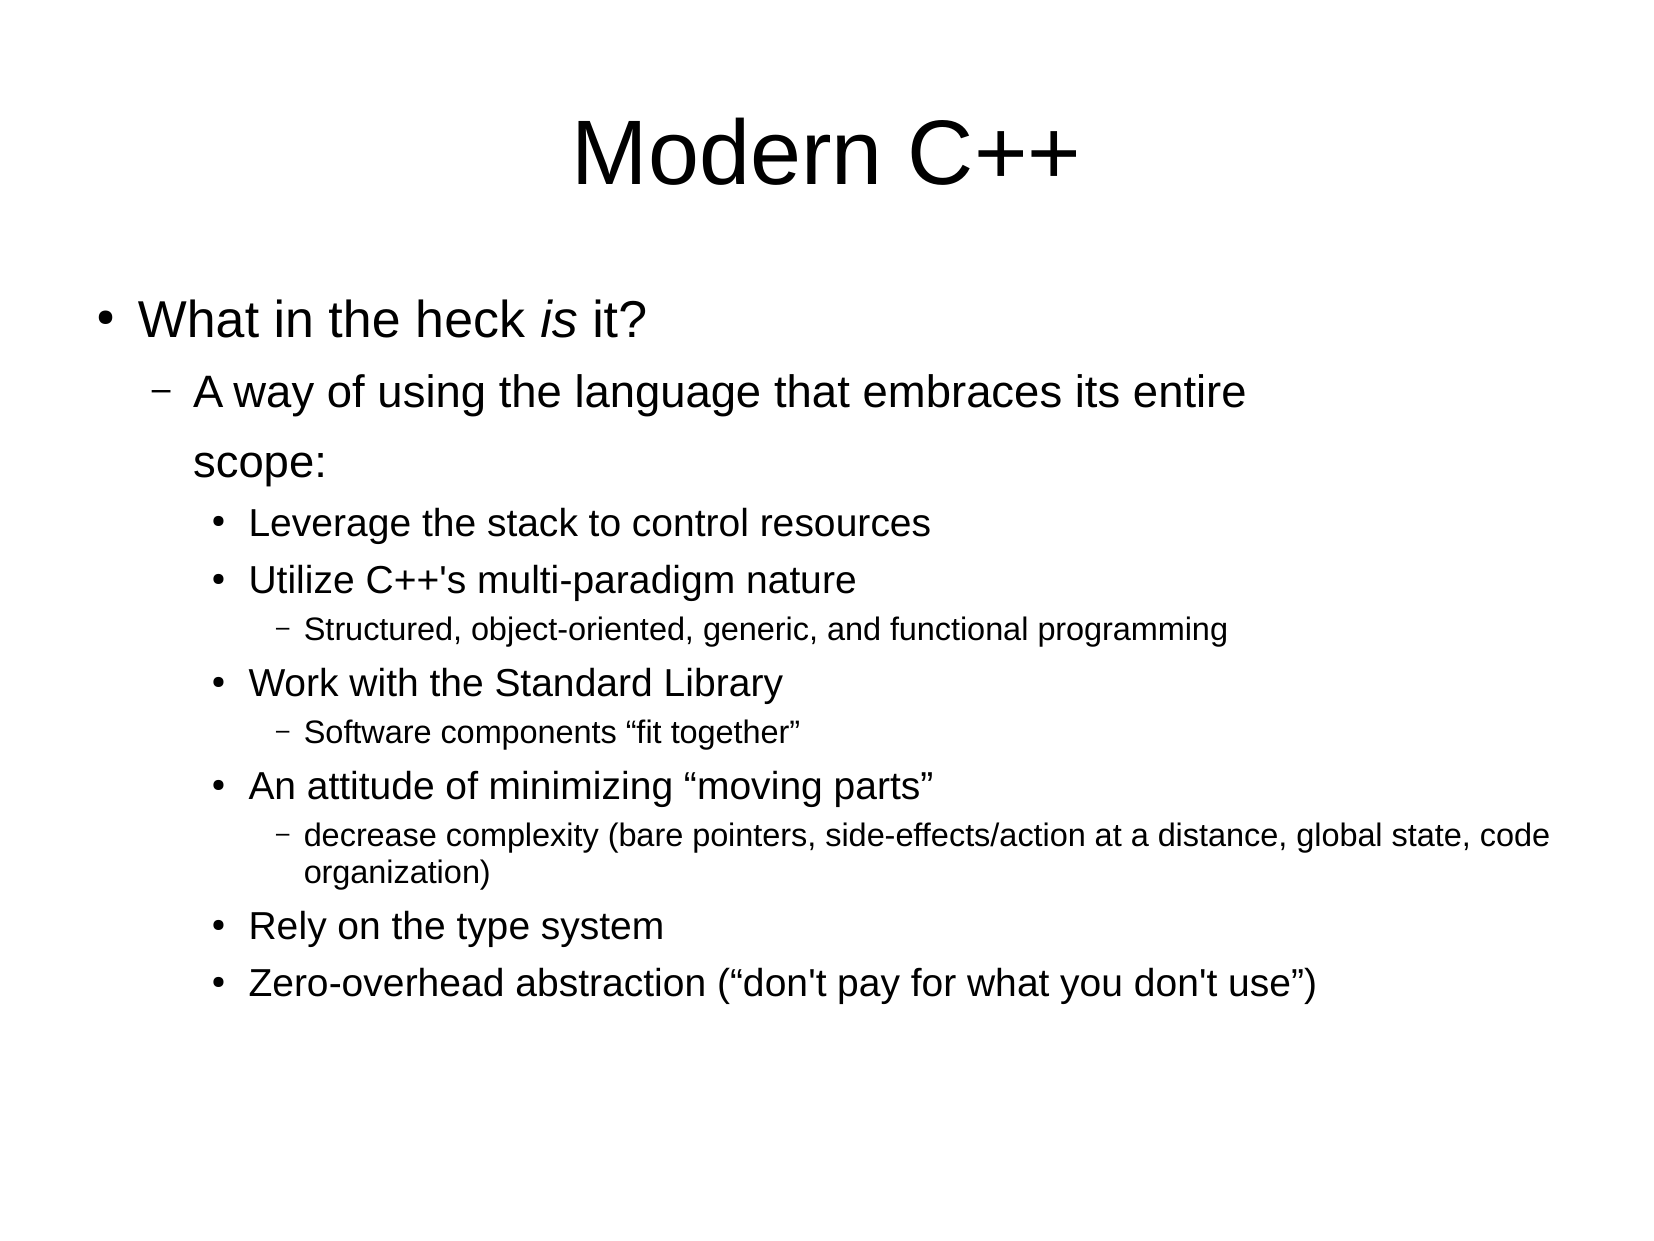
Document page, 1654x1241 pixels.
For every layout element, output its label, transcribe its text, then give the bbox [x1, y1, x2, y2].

title Modern C++ [82, 49, 1571, 257]
list What in the heck is it? A way of using the language that embraces its entire scope: Leverage the stack to control resources Utilize C++'s multi-paradigm nature Structured, object-oriented, generic, and functional programming Work with the Standard Library Software components “fit together” An attitude of minimizing “moving parts” decrease complexity (bare pointers, side-effects/action at a distance, global state, code organization) Rely on the type system Zero-overhead abstraction (“don't pay for what you don't use”) [82, 290, 1571, 1010]
